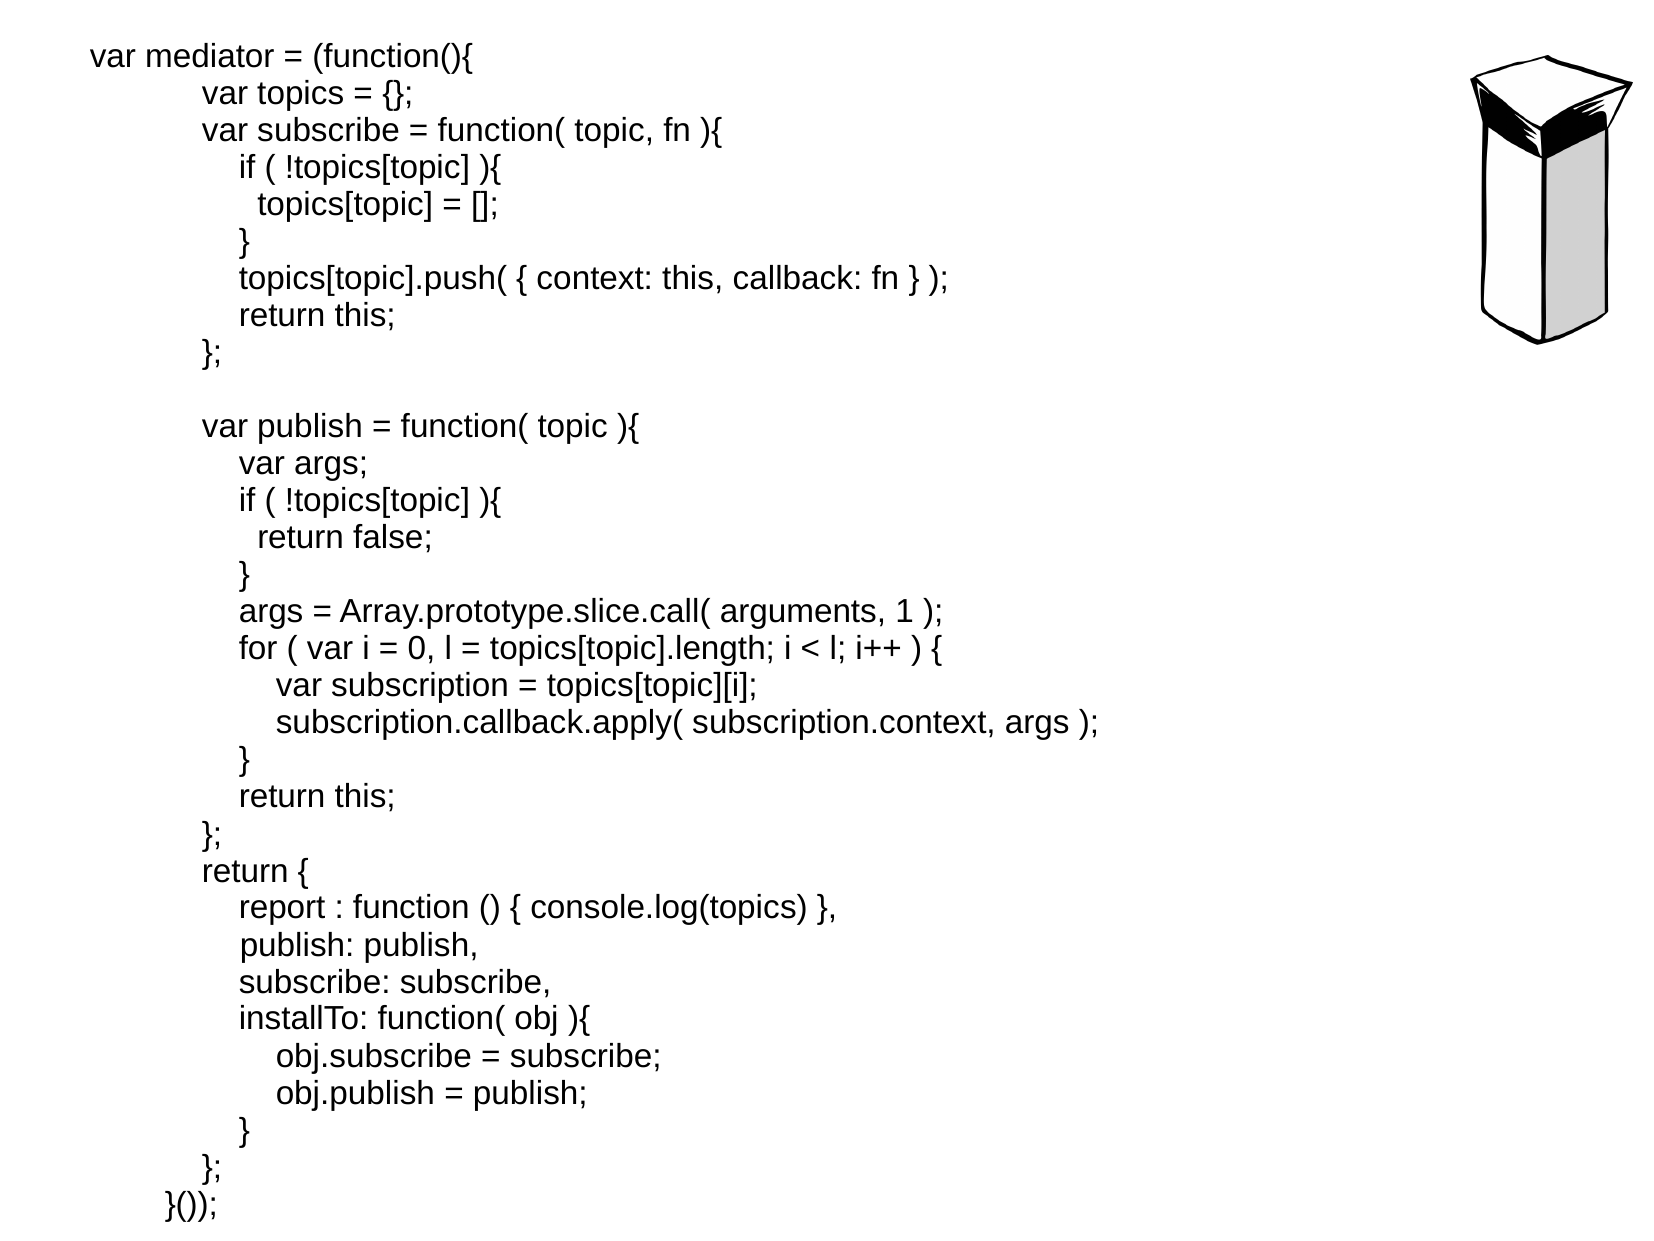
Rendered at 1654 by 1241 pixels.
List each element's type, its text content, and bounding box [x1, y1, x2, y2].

text_box var mediator = (function(){ var topics = {}; var subscribe = function( topic, fn ){ if ( !topics[topic] ){ topics[topic] = []; } topics[topic].push( { context: this, callback: fn } ); return this; }; var publish = function( topic ){ var args; if ( !topics[topic] ){ return false; } args = Array.prototype.slice.call( arguments, 1 ); for ( var i = 0, l = topics[topic].length; i < l; i++ ) { var subscription = topics[topic][i]; subscription.callback.apply( subscription.context, args ); } return this; }; return { report : function () { console.log(topics) }, publish: publish, subscribe: subscribe, installTo: function( obj ){ obj.subscribe = subscribe; obj.publish = publish; } }; }()); [75, 30, 1115, 1238]
picture [1470, 55, 1633, 346]
